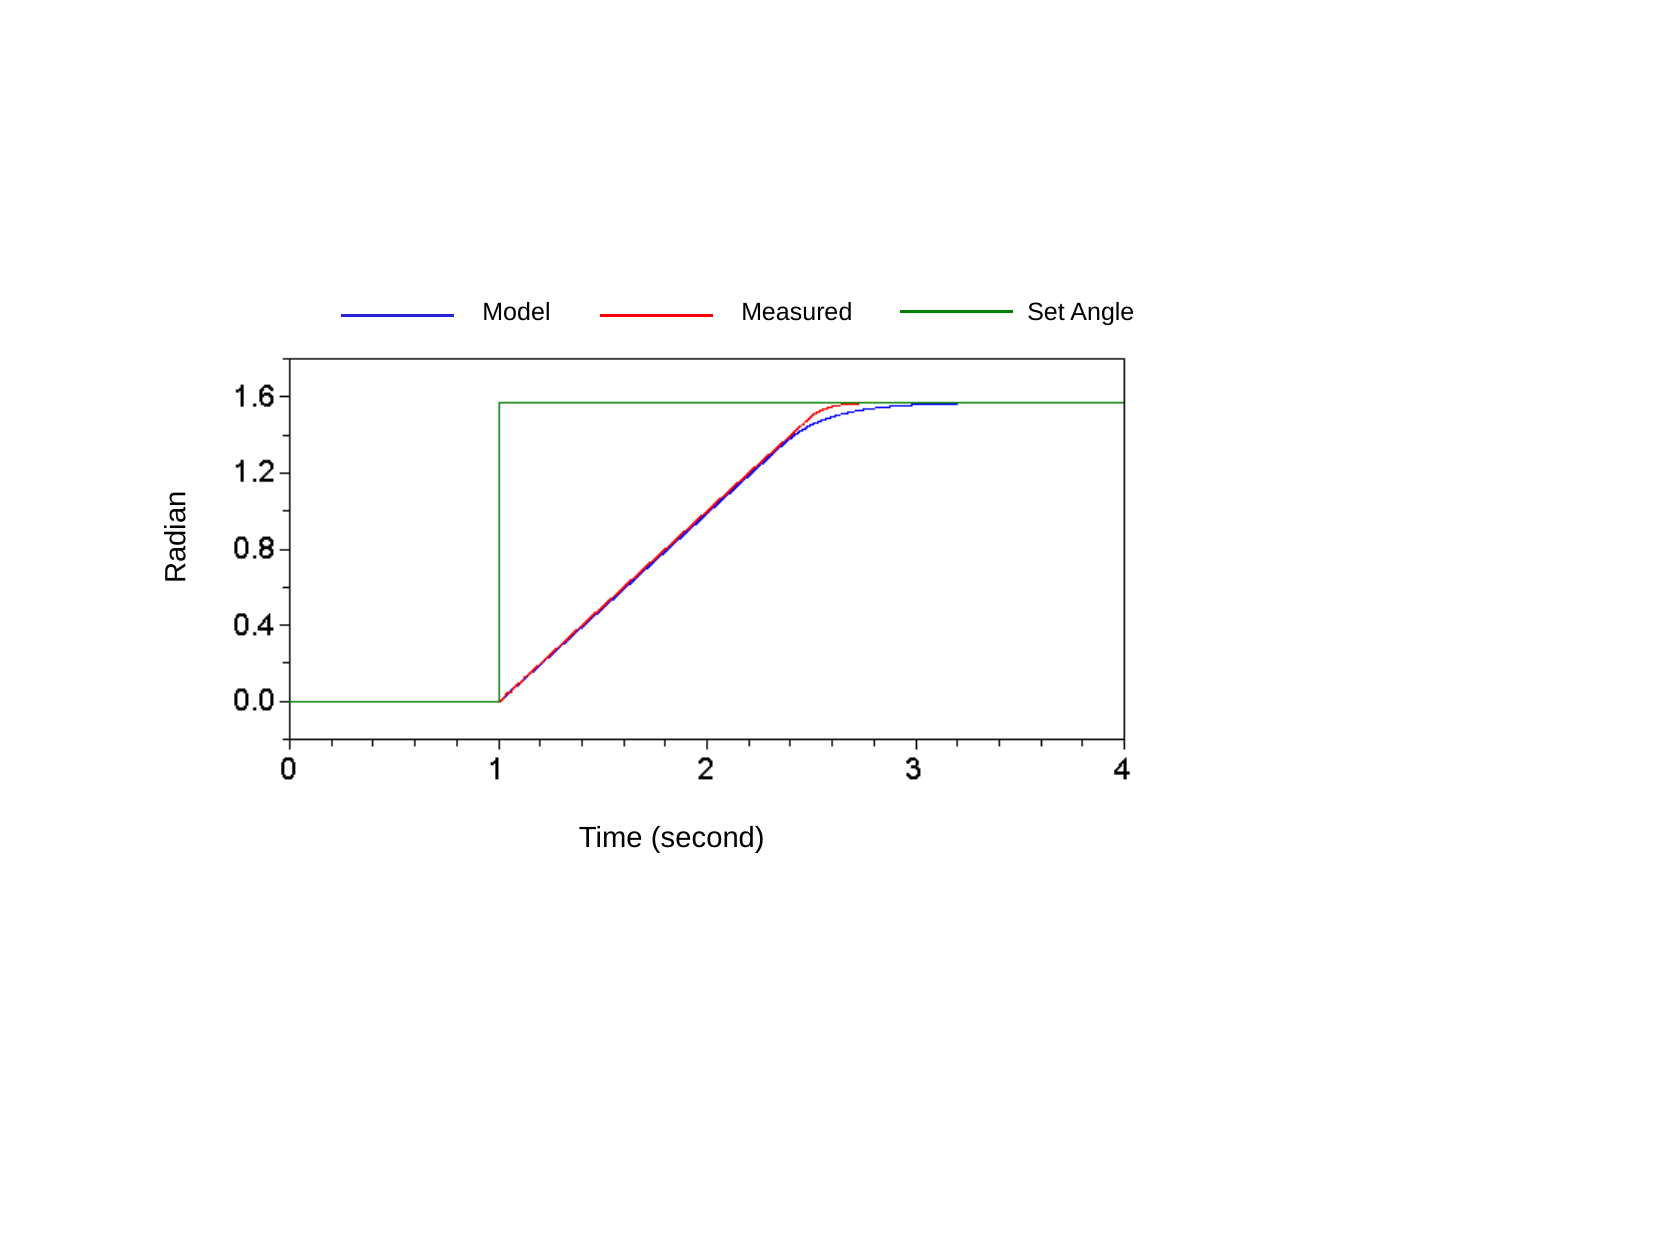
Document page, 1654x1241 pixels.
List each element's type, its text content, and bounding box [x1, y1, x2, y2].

text_box Set Angle [1012, 289, 1187, 333]
text_box Model [467, 289, 726, 333]
picture [219, 349, 1141, 789]
text_box Time (second) [562, 811, 901, 863]
text_box Radian [150, 368, 201, 706]
text_box Measured [726, 289, 938, 333]
